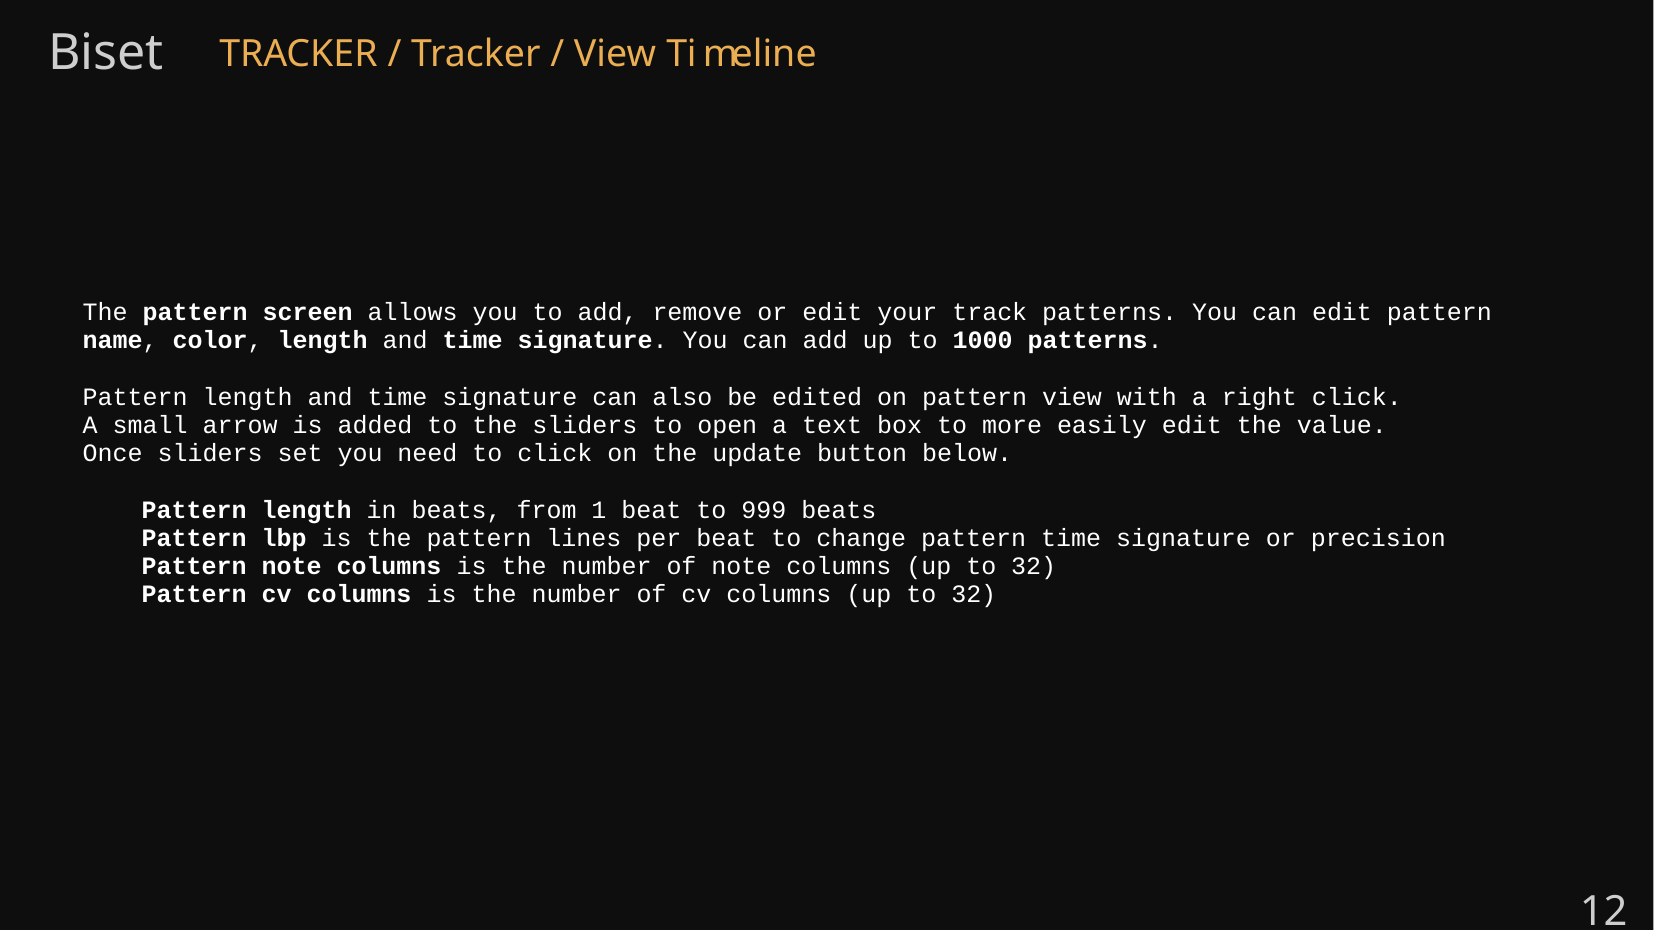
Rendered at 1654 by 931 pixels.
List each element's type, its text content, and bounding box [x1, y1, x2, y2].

title Biset [5, 23, 207, 77]
list The pattern screen allows you to add, remove or edit your track patterns. You can edit pattern name, color, length and time signature. You can add up to 1000 patterns. Pattern length and time signature can also be edited on pattern view with a right click. A small arrow is added to the sliders to open a text box to more easily edit the value. Once sliders set you need to click on the update button below. Pattern length in beats, from 1 beat to 999 beats Pattern lbp is the pattern lines per beat to change pattern time signature or precision Pattern note columns is the number of note columns (up to 32) Pattern cv columns is the number of cv columns (up to 32) [82, 299, 1571, 631]
text_box TRACKER / Tracker / View Timeline [204, 19, 886, 261]
text_box 12 [1565, 873, 1654, 931]
